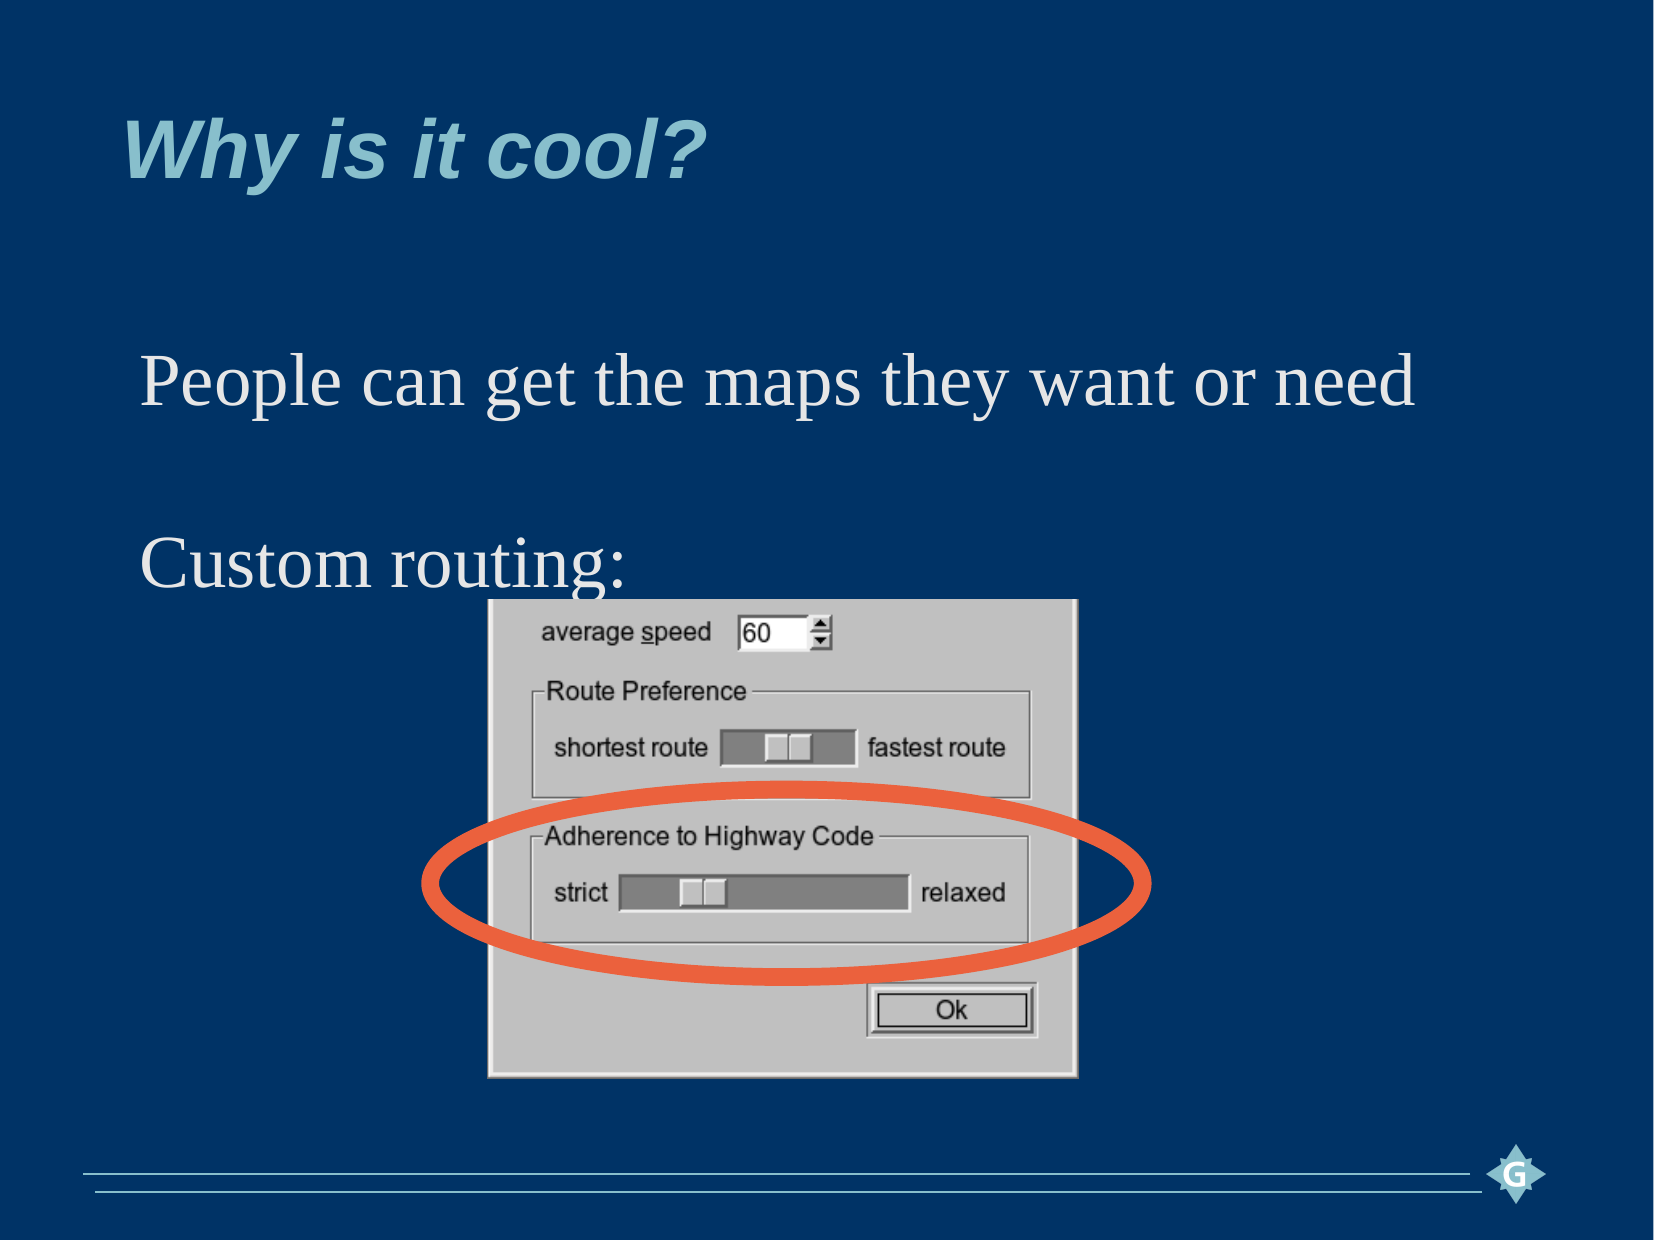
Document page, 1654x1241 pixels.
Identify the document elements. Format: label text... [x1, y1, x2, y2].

list People can get the maps they want or need Custom routing: [121, 322, 1561, 1118]
title Why is it cool? [121, 53, 1534, 247]
picture [487, 799, 1079, 968]
picture [1486, 1144, 1546, 1204]
picture [487, 599, 1079, 822]
picture [487, 945, 1079, 1079]
